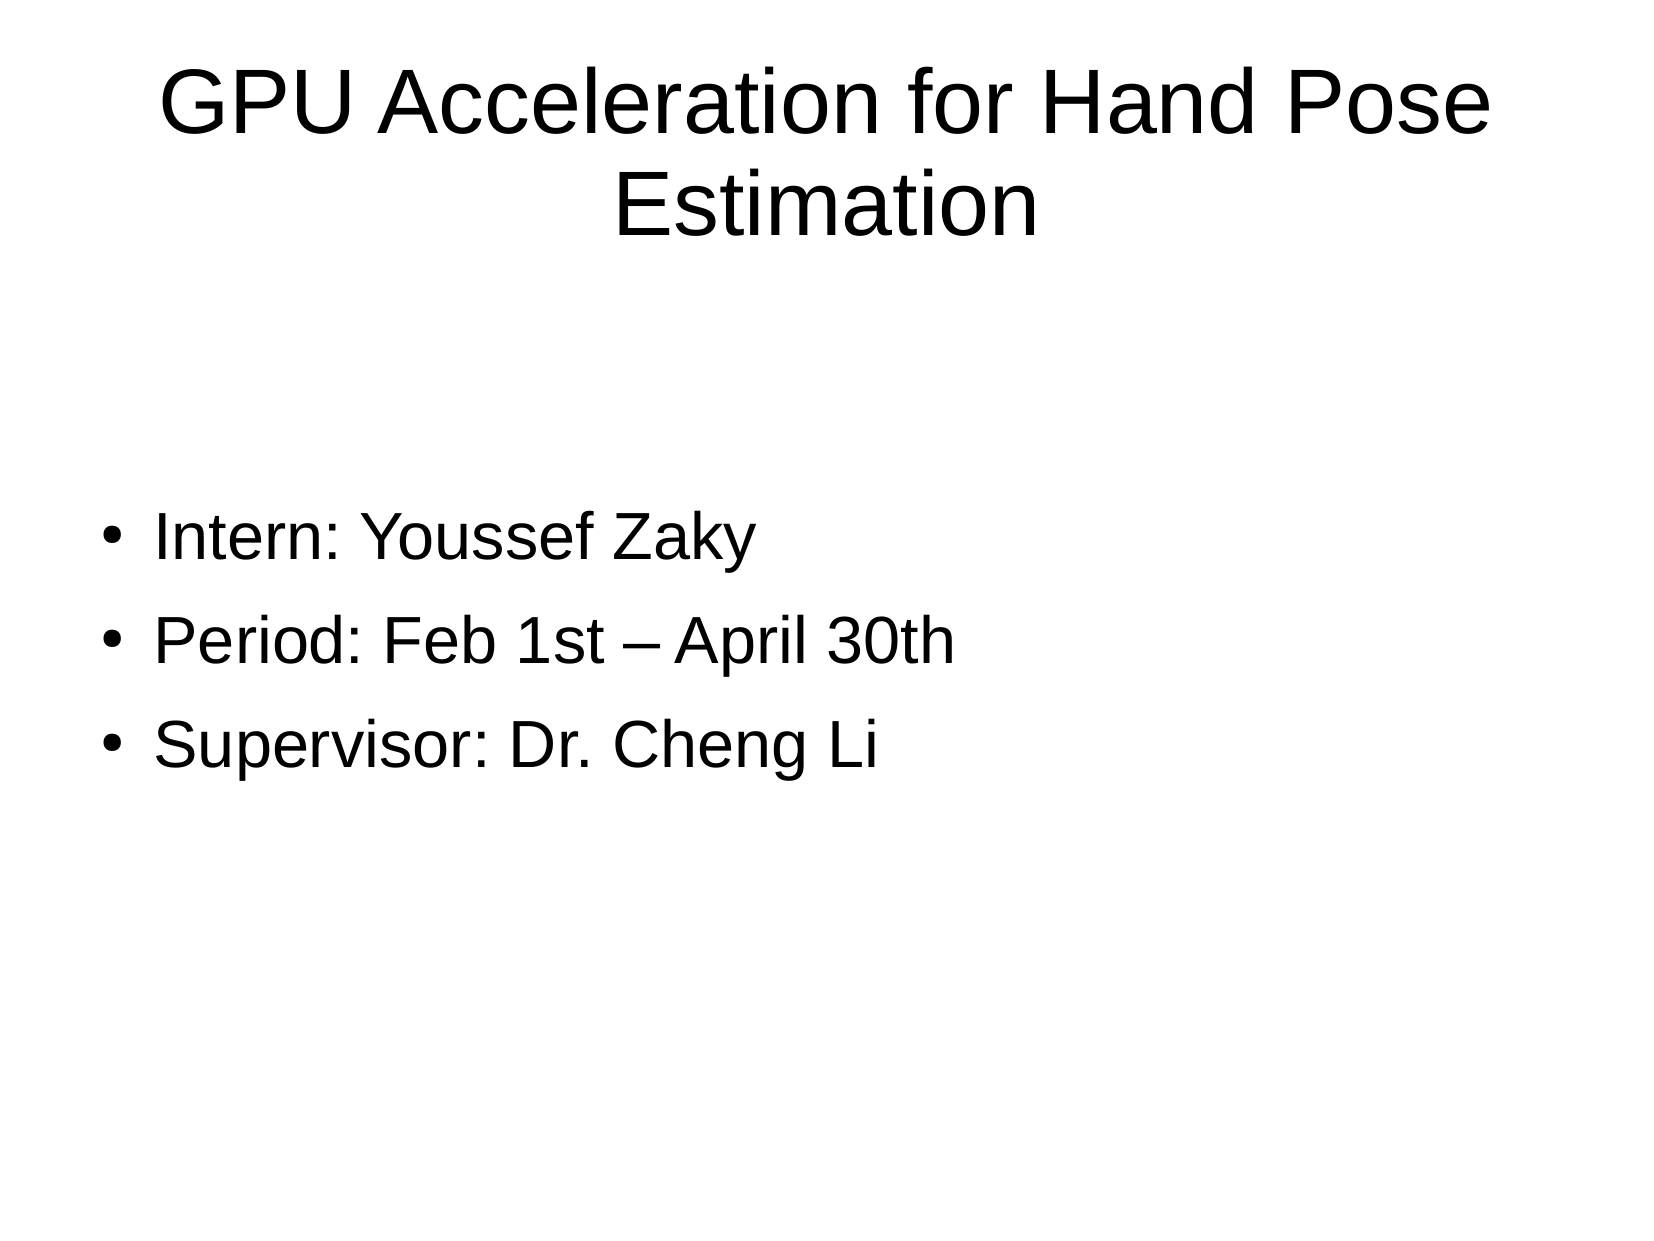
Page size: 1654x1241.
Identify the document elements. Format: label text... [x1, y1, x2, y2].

list Intern: Youssef Zaky Period: Feb 1st – April 30th Supervisor: Dr. Cheng Li [82, 290, 1538, 1010]
title GPU Acceleration for Hand Pose Estimation [82, 49, 1571, 257]
